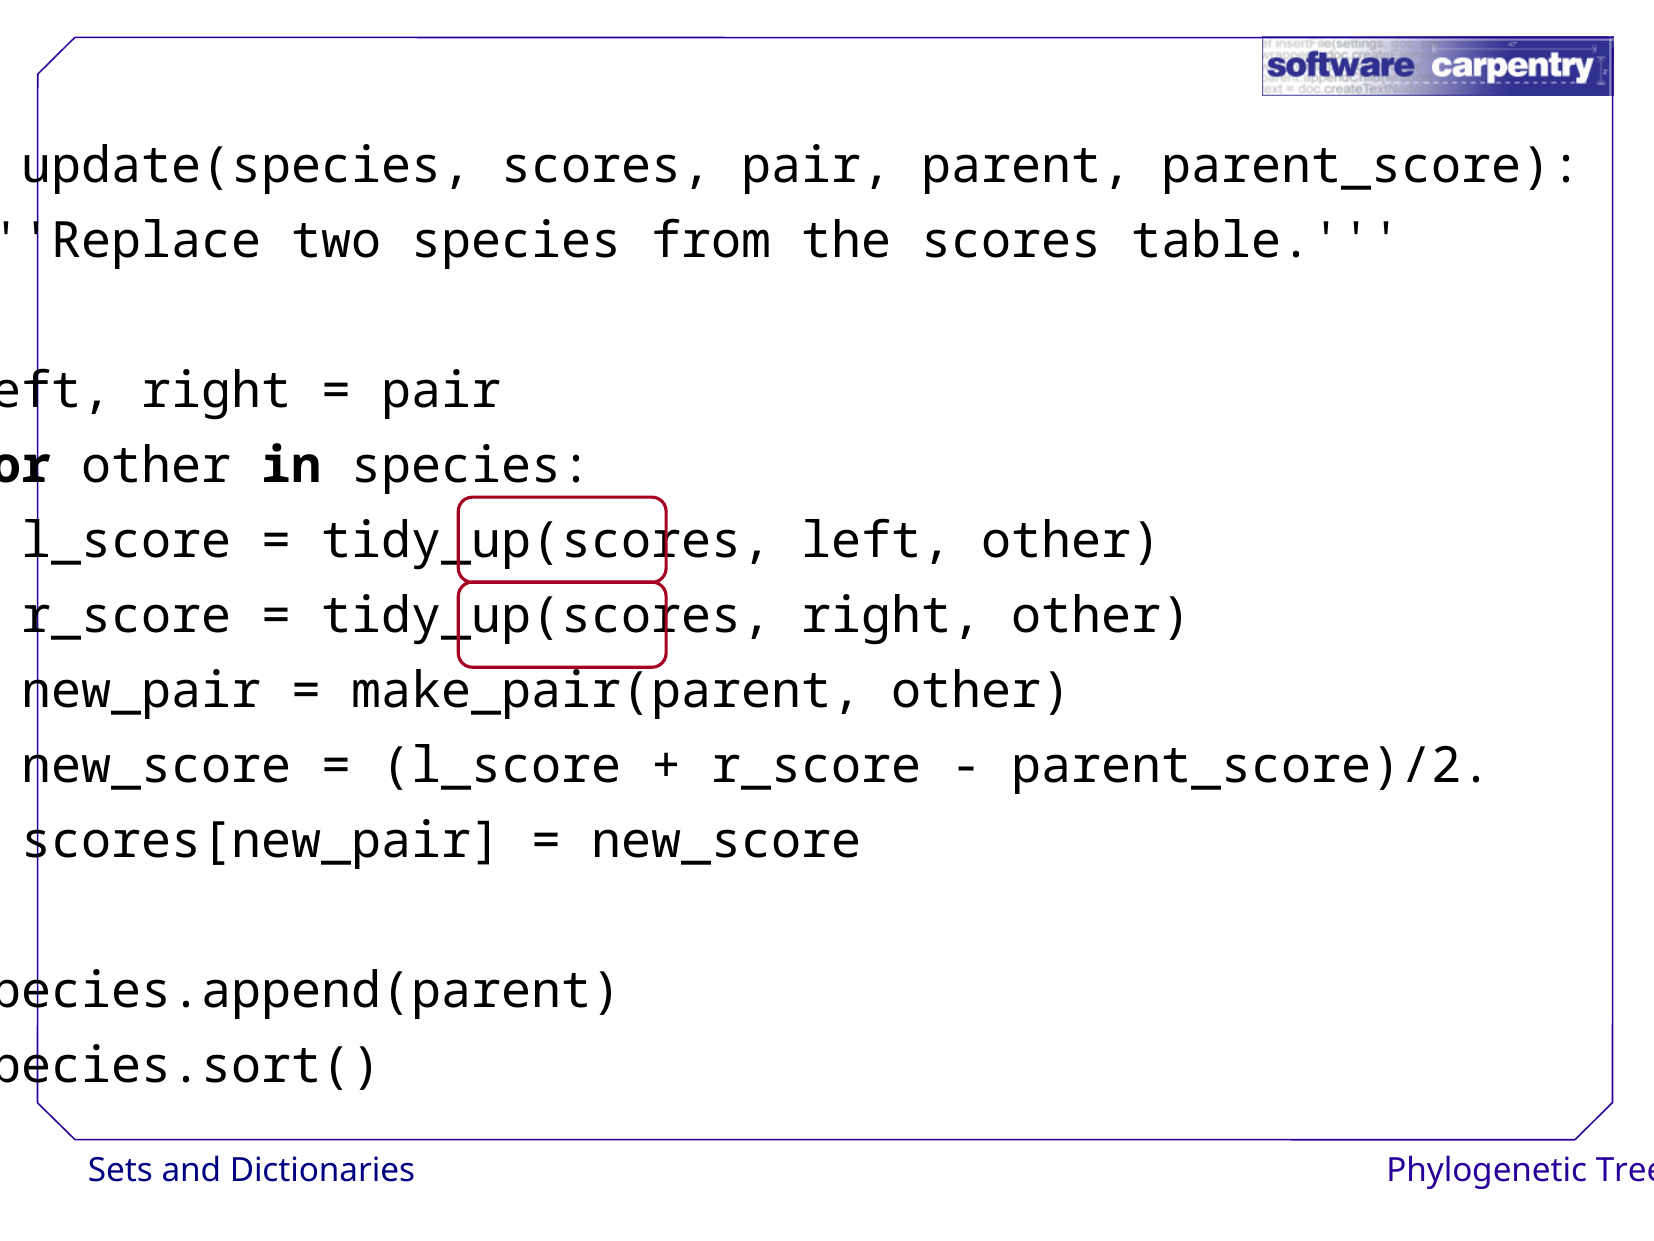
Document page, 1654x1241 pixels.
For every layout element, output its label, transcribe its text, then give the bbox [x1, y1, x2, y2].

picture [1262, 36, 1614, 96]
text_box def update(species, scores, pair, parent, parent_score): '''Replace two species from the scores table.''' left, right = pair for other in species: l_score = tidy_up(scores, left, other) r_score = tidy_up(scores, right, other) new_pair = make_pair(parent, other) new_score = (l_score + r_score - parent_score)/2. scores[new_pair] = new_score species.append(parent) species.sort() [0, 109, 1654, 1101]
